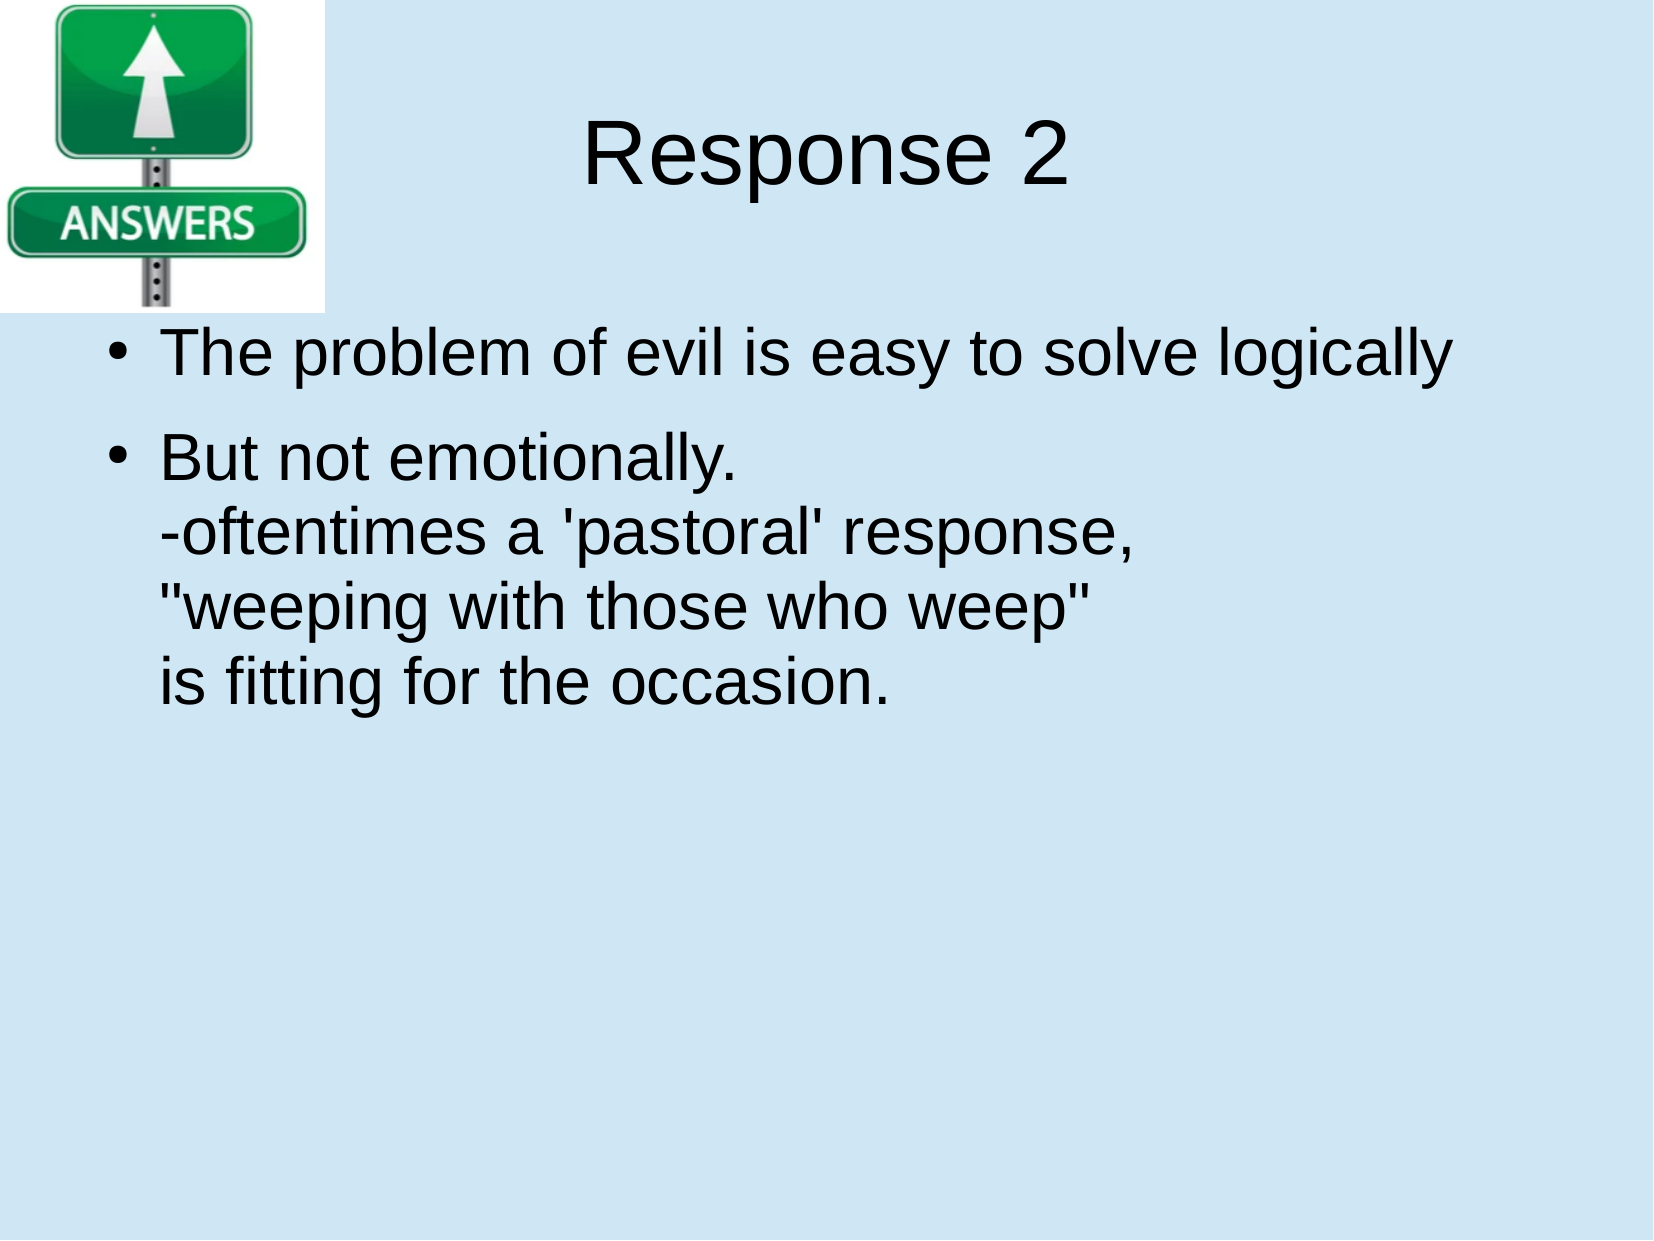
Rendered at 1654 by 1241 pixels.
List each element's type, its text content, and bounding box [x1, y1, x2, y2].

title Response 2 [325, 49, 1571, 257]
list The problem of evil is easy to solve logically But not emotionally. -oftentimes a 'pastoral' response, "weeping with those who weep" is fitting for the occasion. [88, 315, 1577, 1134]
picture [0, 0, 325, 313]
